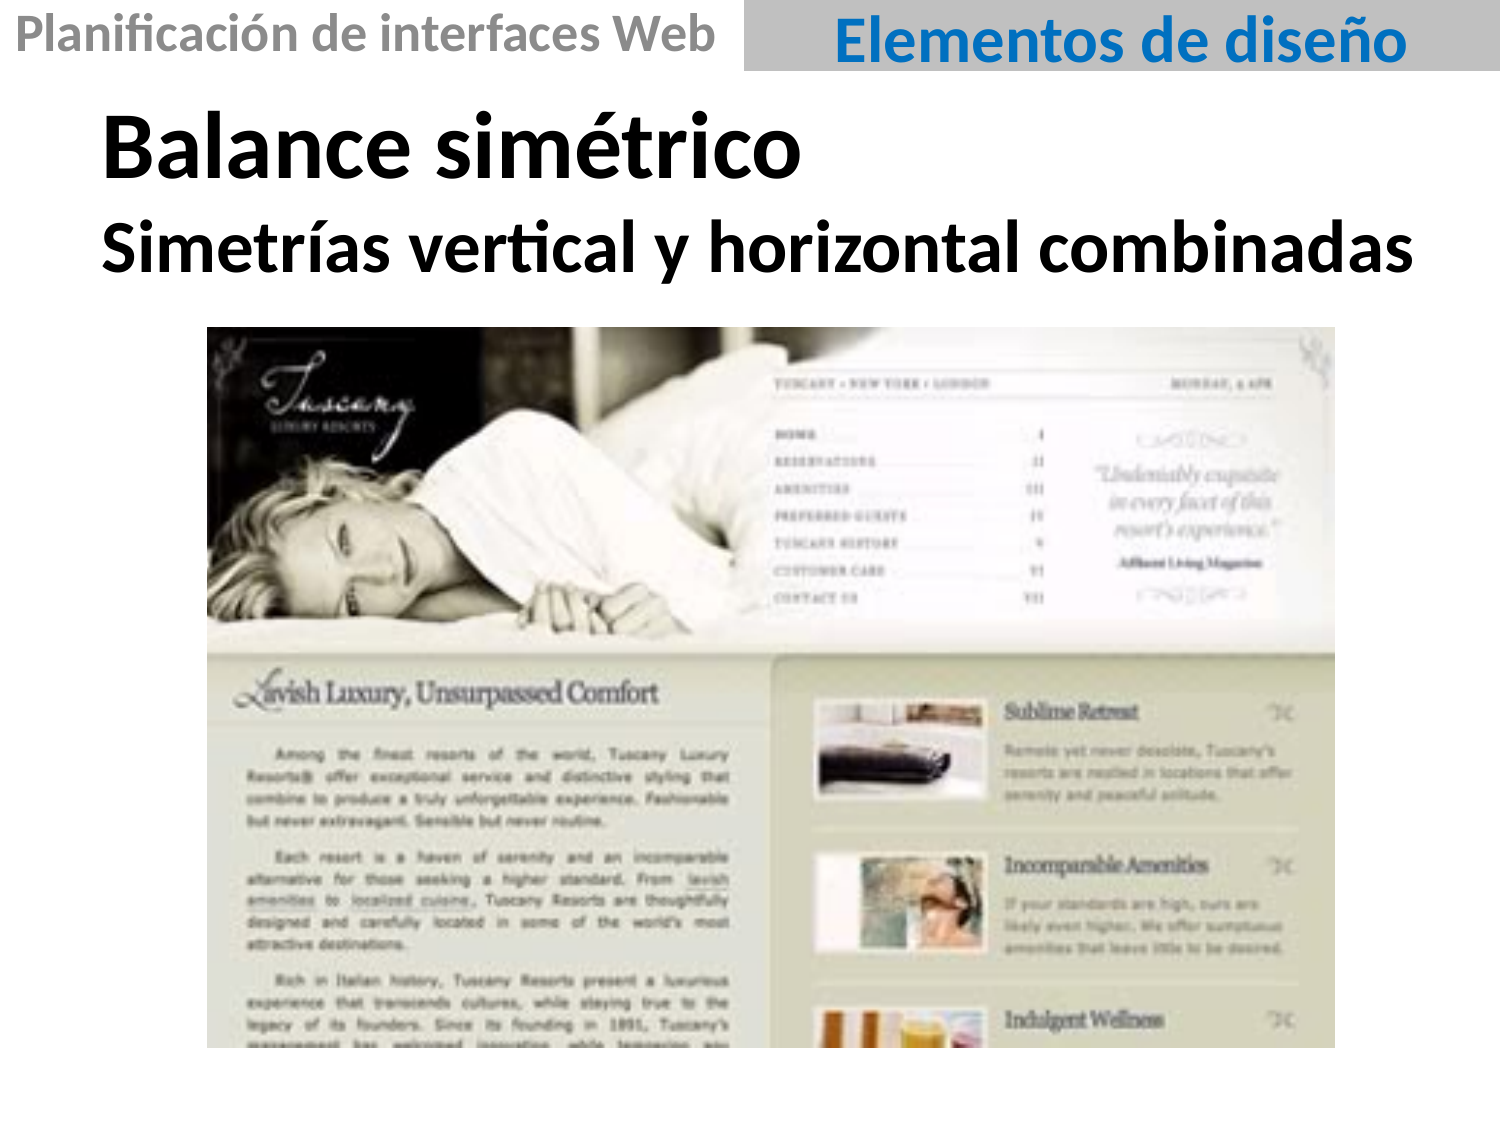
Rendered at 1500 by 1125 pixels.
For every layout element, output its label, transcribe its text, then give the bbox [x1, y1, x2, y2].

text_box Balance simétrico Simetrías vertical y horizontal combinadas [86, 91, 1447, 279]
picture [207, 327, 1335, 1048]
title Elementos de diseño [744, 0, 1500, 71]
title Planificación de interfaces Web [0, 0, 744, 60]
